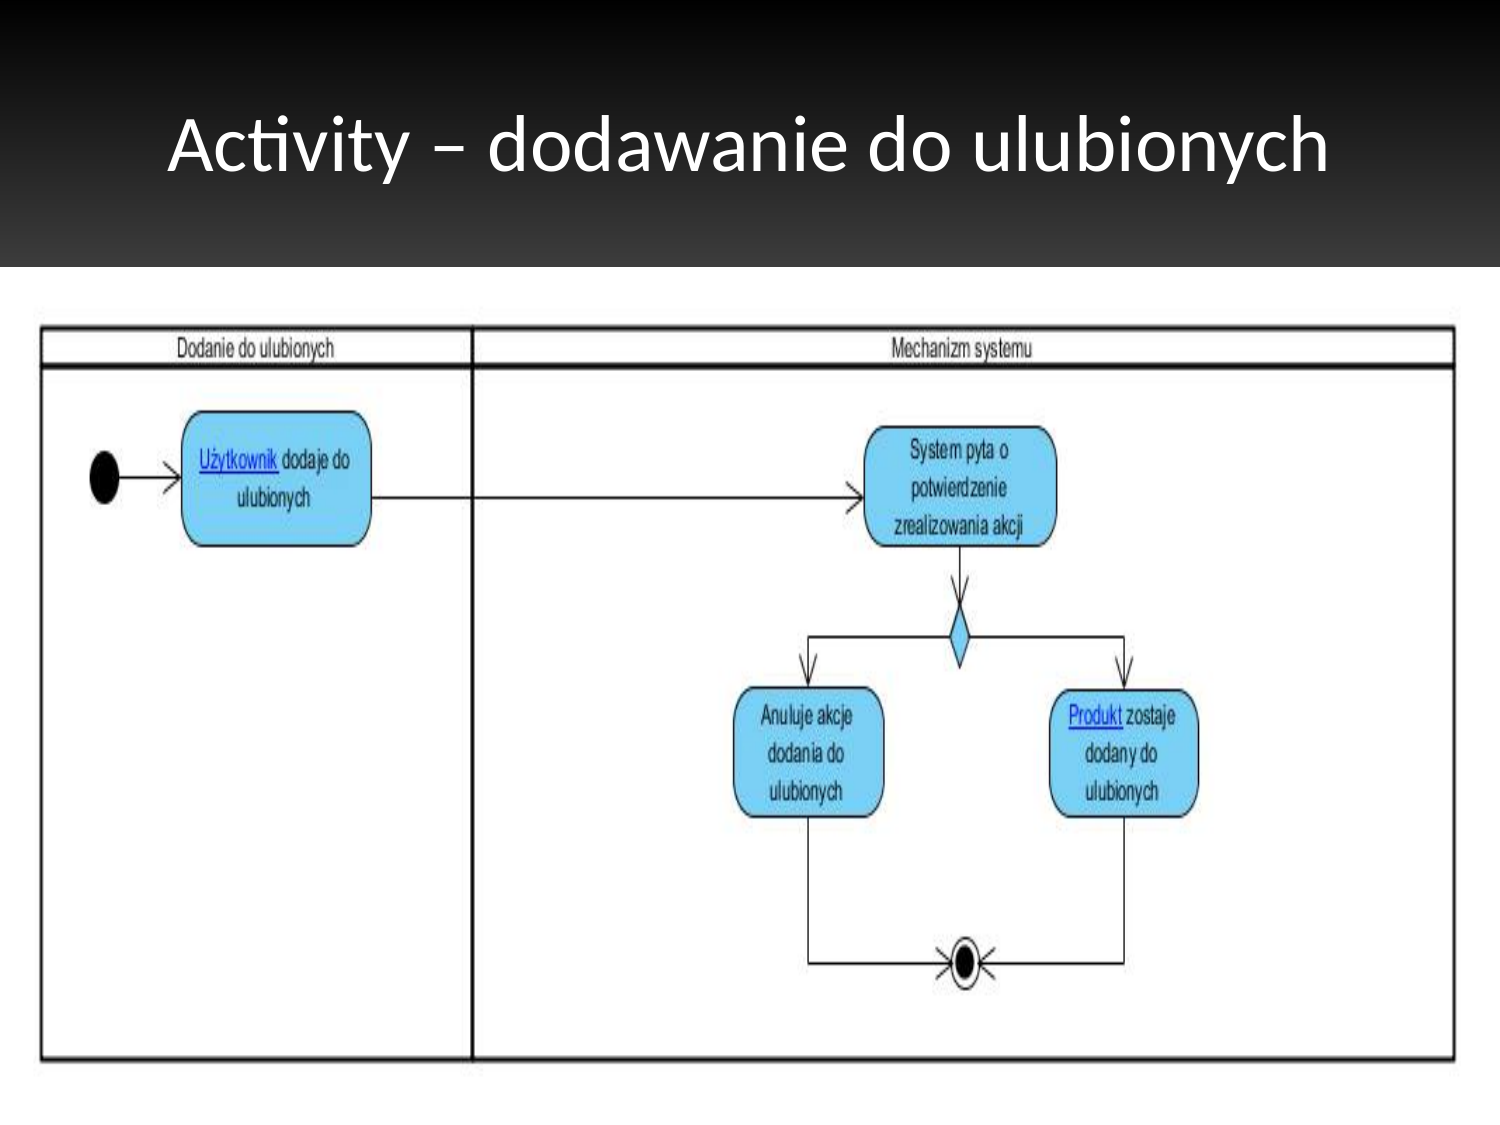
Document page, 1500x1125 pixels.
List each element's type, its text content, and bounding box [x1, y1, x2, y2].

picture [0, 267, 1500, 1125]
title Activity – dodawanie do ulubionych [75, 45, 1425, 233]
